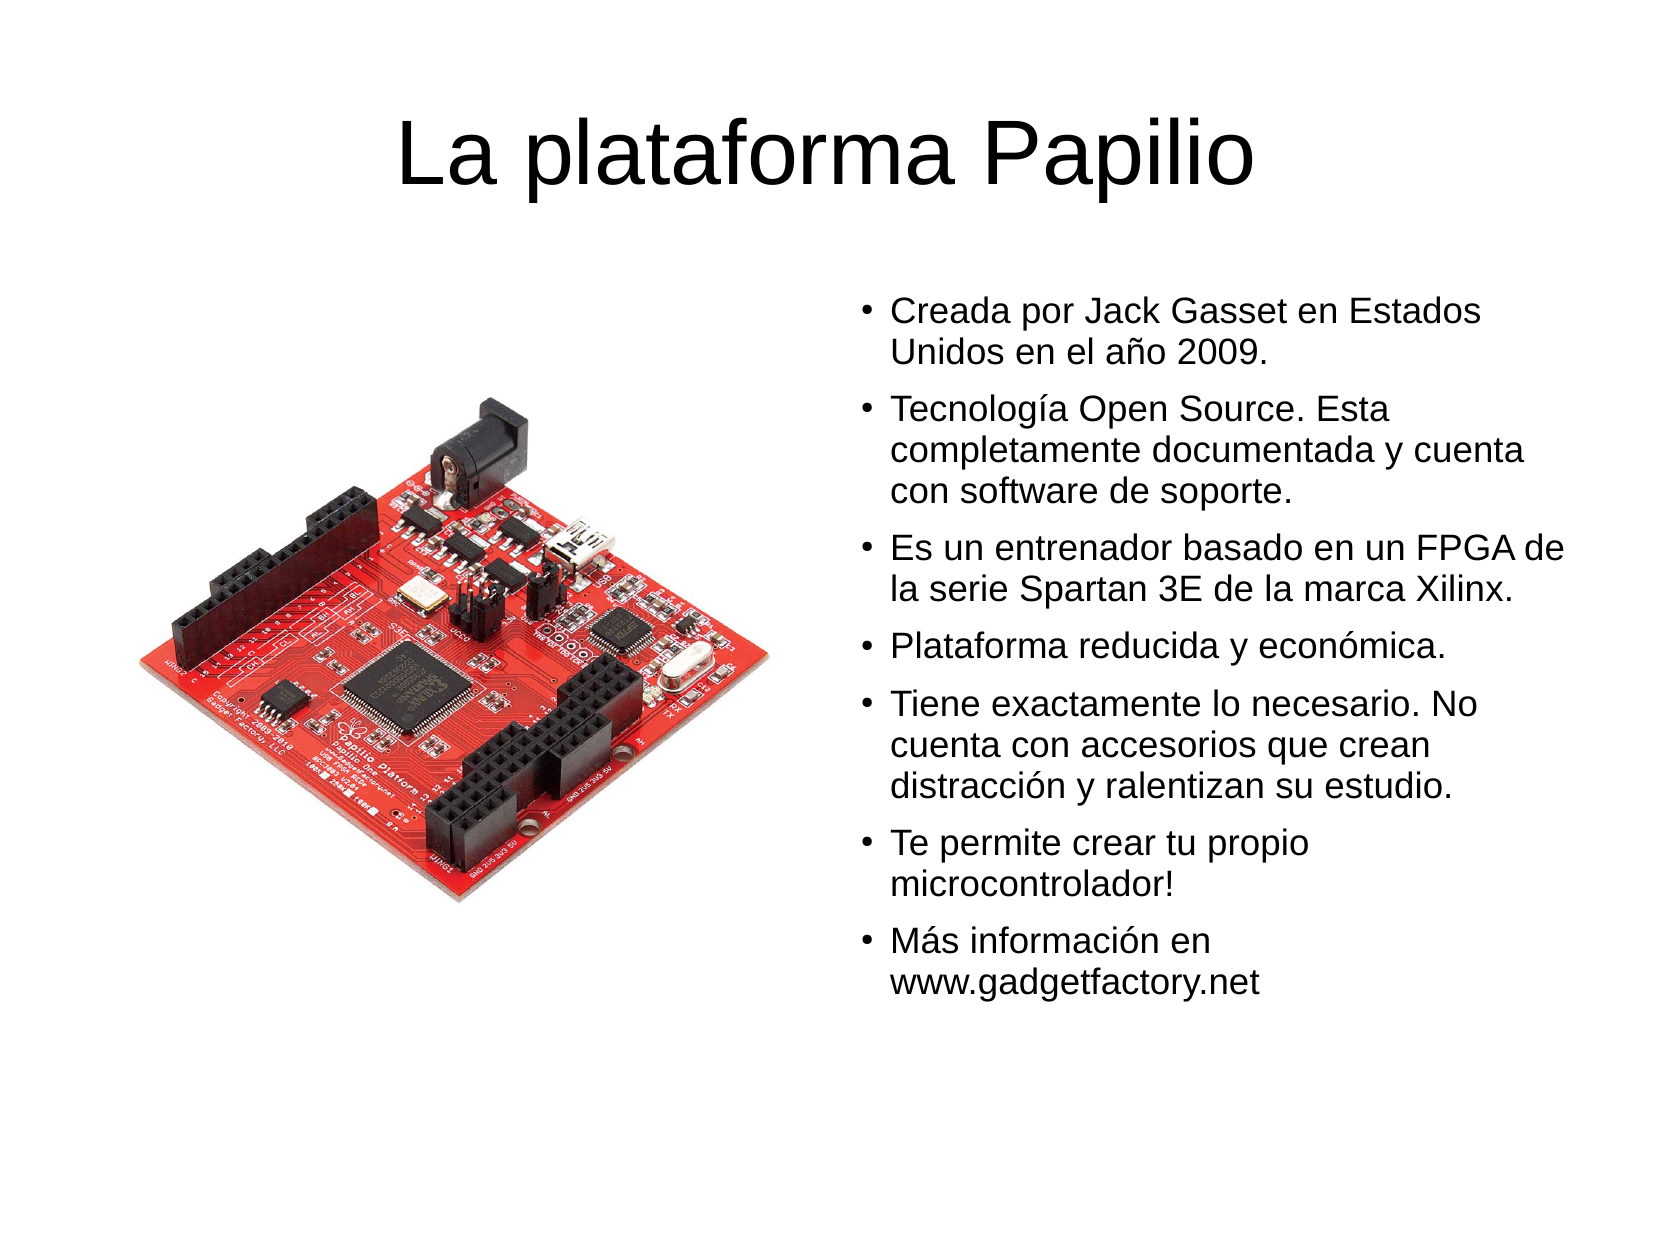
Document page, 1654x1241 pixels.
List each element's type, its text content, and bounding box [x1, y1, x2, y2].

picture [82, 377, 809, 923]
title La plataforma Papilio [82, 49, 1571, 257]
list Creada por Jack Gasset en Estados Unidos en el año 2009. Tecnología Open Source. Esta completamente documentada y cuenta con software de soporte. Es un entrenador basado en un FPGA de la serie Spartan 3E de la marca Xilinx. Plataforma reducida y económica. Tiene exactamente lo necesario. No cuenta con accesorios que crean distracción y ralentizan su estudio. Te permite crear tu propio microcontrolador! Más información en www.gadgetfactory.net [851, 290, 1578, 1010]
